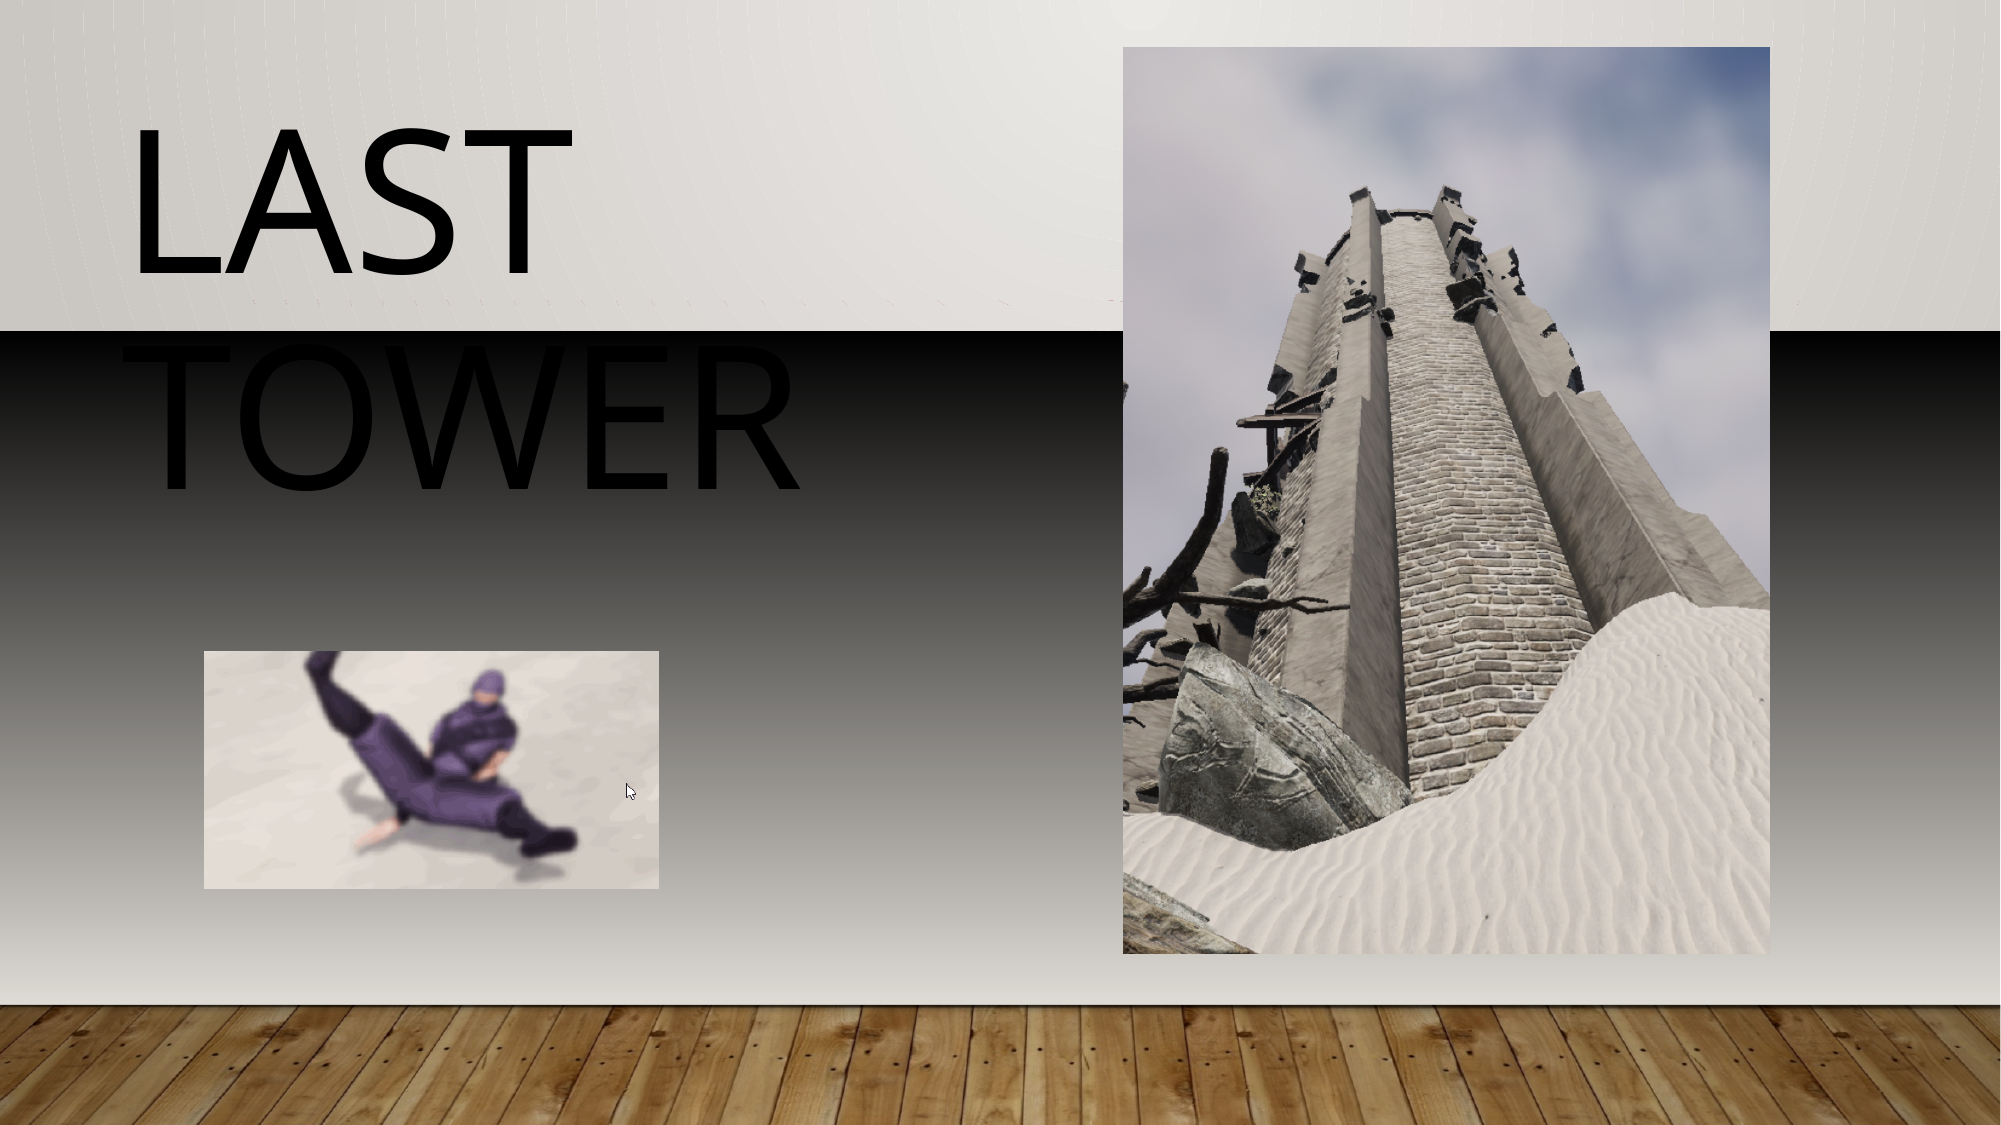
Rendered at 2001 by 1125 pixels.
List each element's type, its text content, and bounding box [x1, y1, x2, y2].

picture [1123, 47, 1770, 954]
title Last tower [105, 58, 1027, 576]
text_box [0, 0, 2000, 1005]
picture [204, 651, 659, 889]
picture [0, 1005, 2000, 1125]
